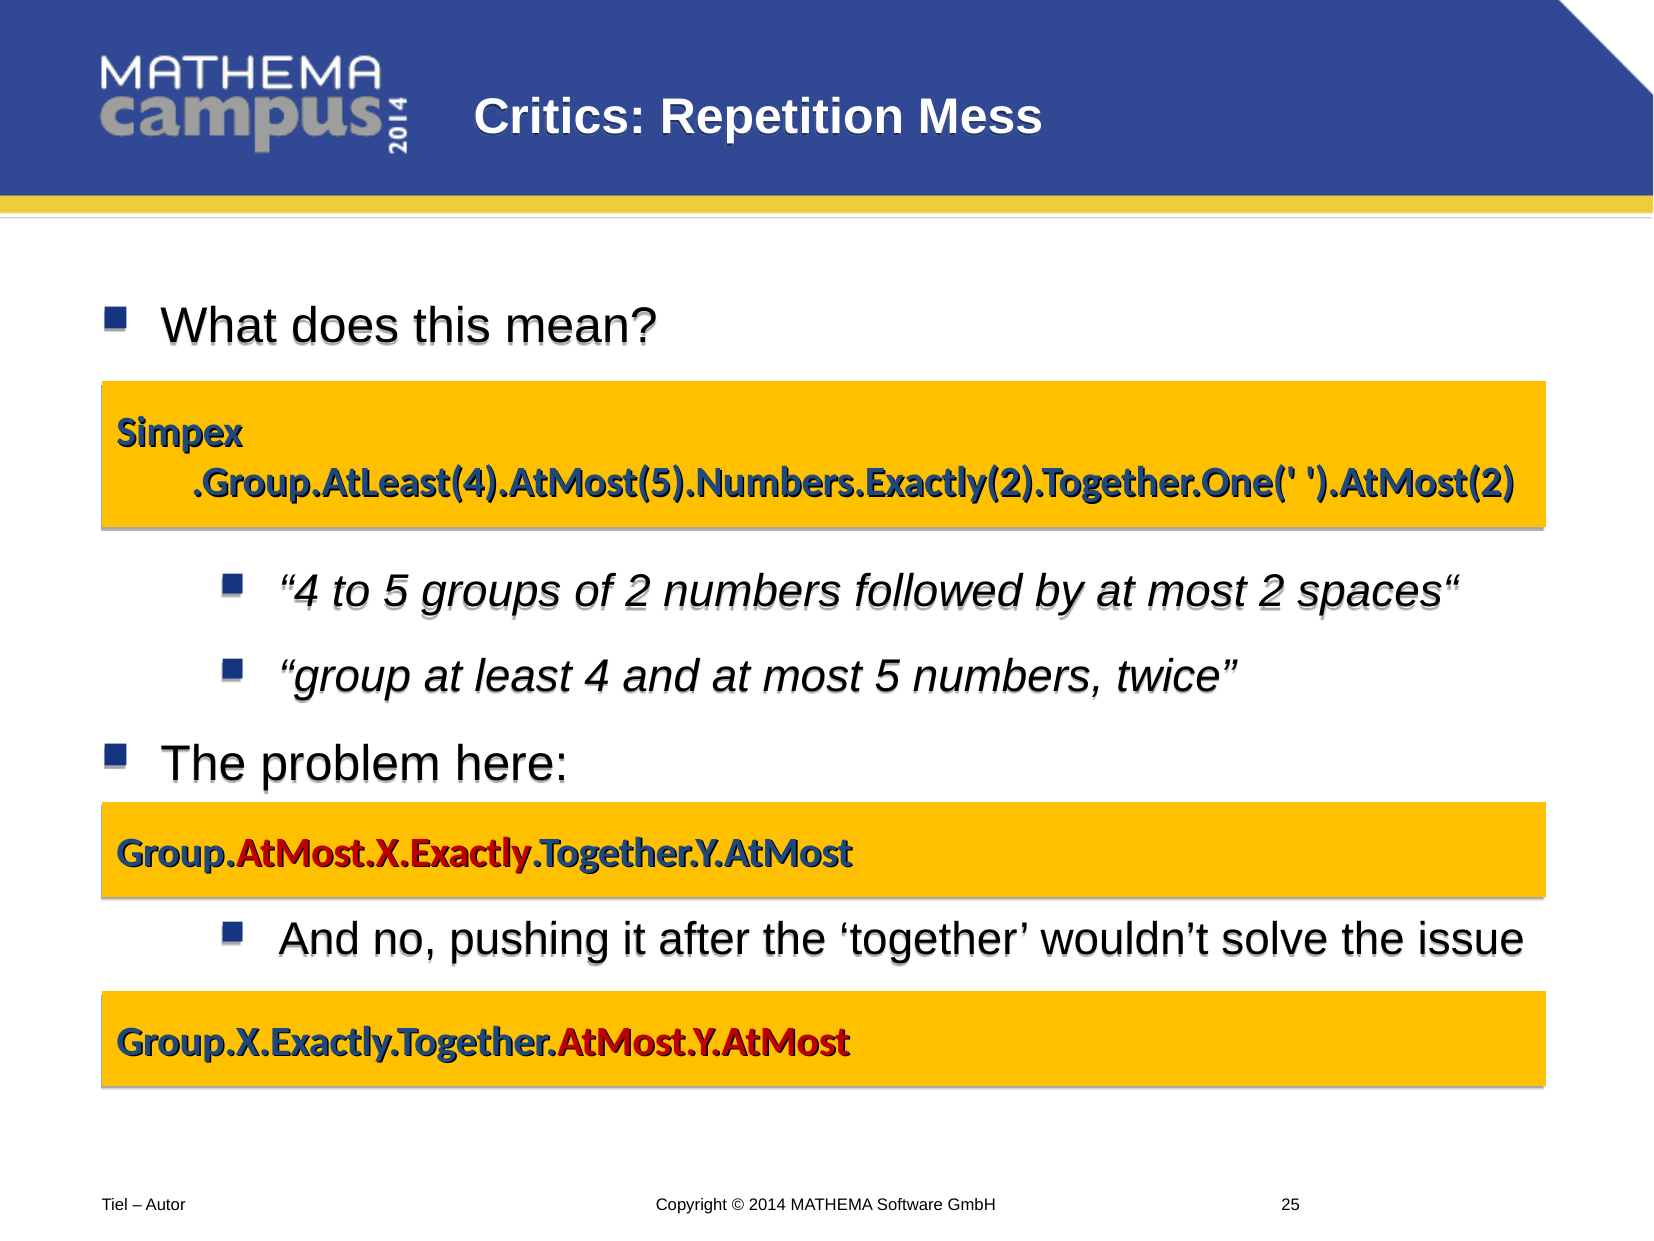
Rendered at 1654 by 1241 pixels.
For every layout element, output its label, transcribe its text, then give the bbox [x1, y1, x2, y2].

title Critics: Repetition Mess [473, 70, 1547, 158]
text_box Group.AtMost.X.Exactly.Together.Y.AtMost [102, 802, 1546, 897]
text_box Group.X.Exactly.Together.AtMost.Y.AtMost [102, 991, 1546, 1086]
text_box Simpex .Group.AtLeast(4).AtMost(5).Numbers.Exactly(2).Together.One(' ').AtMost(2) [102, 381, 1546, 527]
list What does this mean? “4 to 5 groups of 2 numbers followed by at most 2 spaces“ “group at least 4 and at most 5 numbers, twice” The problem here: And no, pushing it after the ‘together’ wouldn’t solve the issue [101, 292, 1547, 1140]
